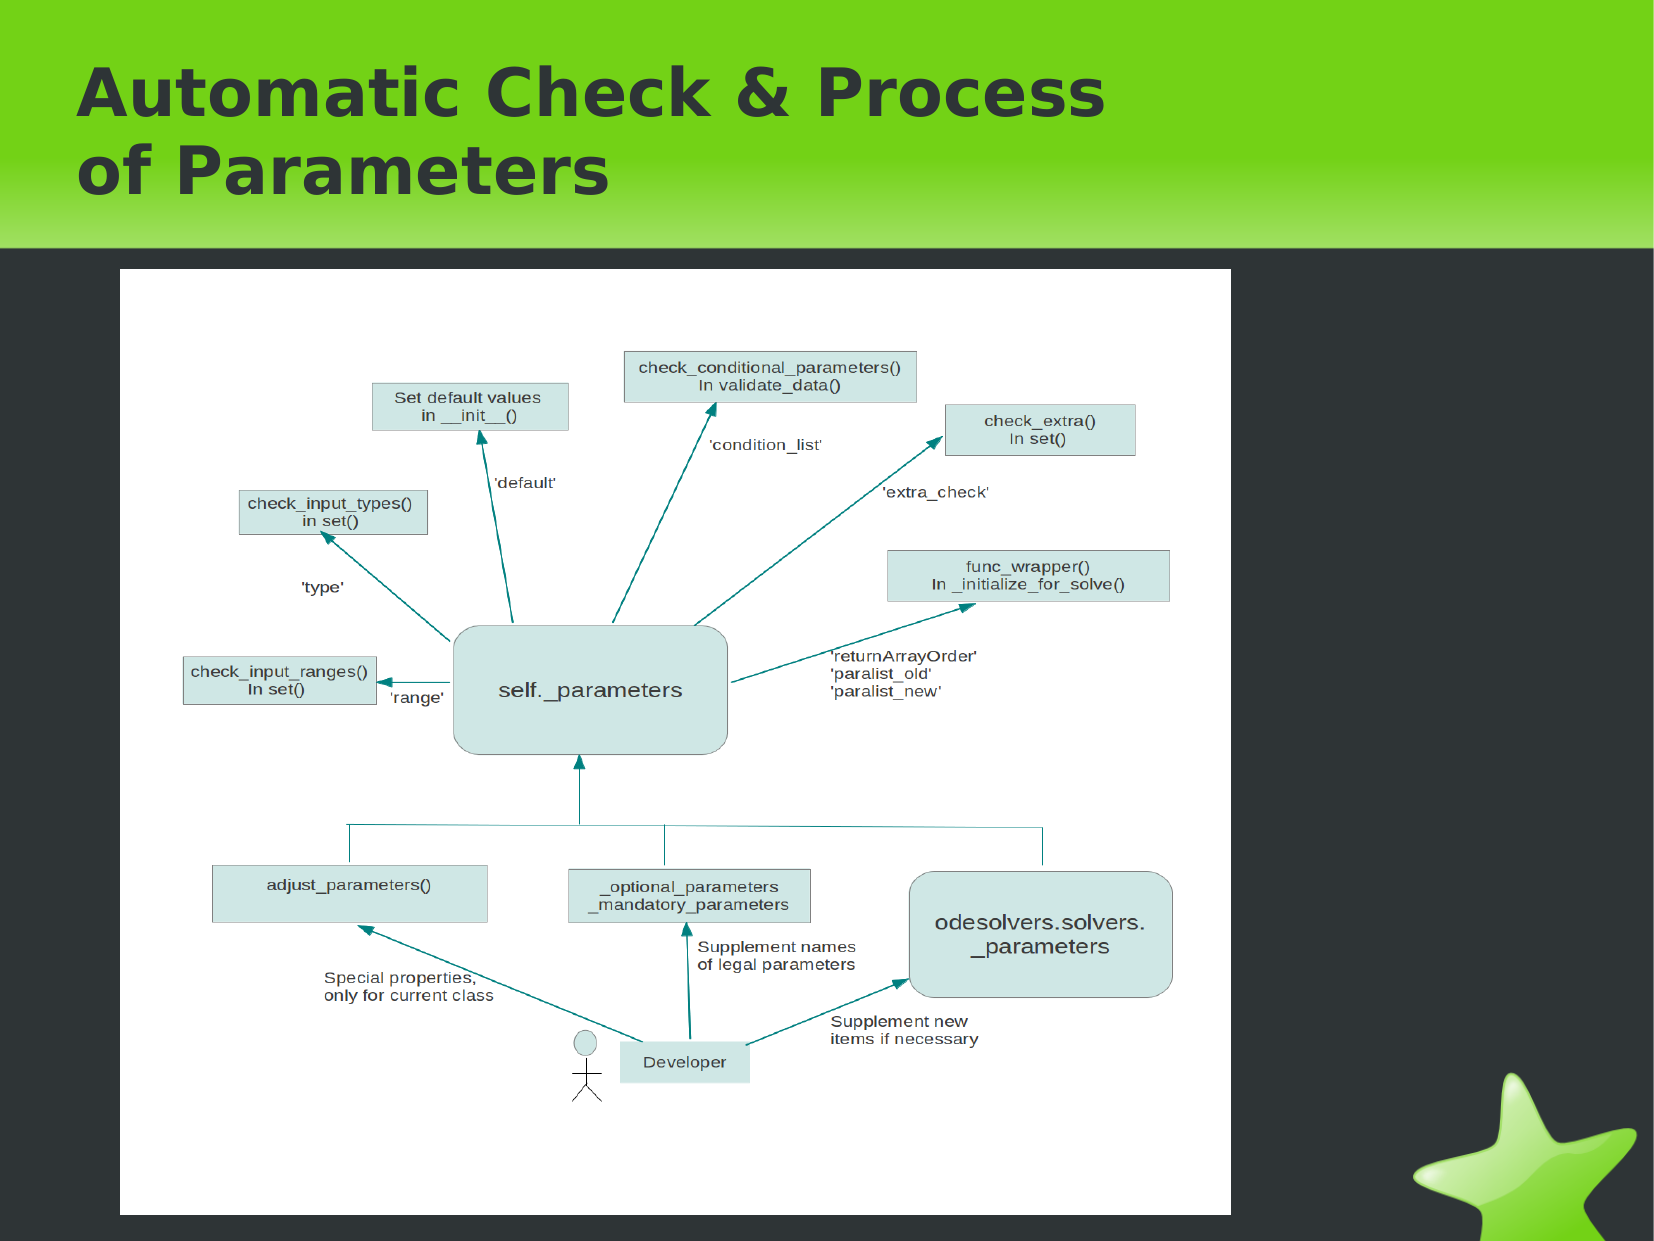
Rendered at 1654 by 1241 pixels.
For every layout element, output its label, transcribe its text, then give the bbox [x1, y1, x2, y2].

picture [0, 0, 1654, 1241]
title Automatic Check & Process of Parameters [76, 29, 1565, 237]
